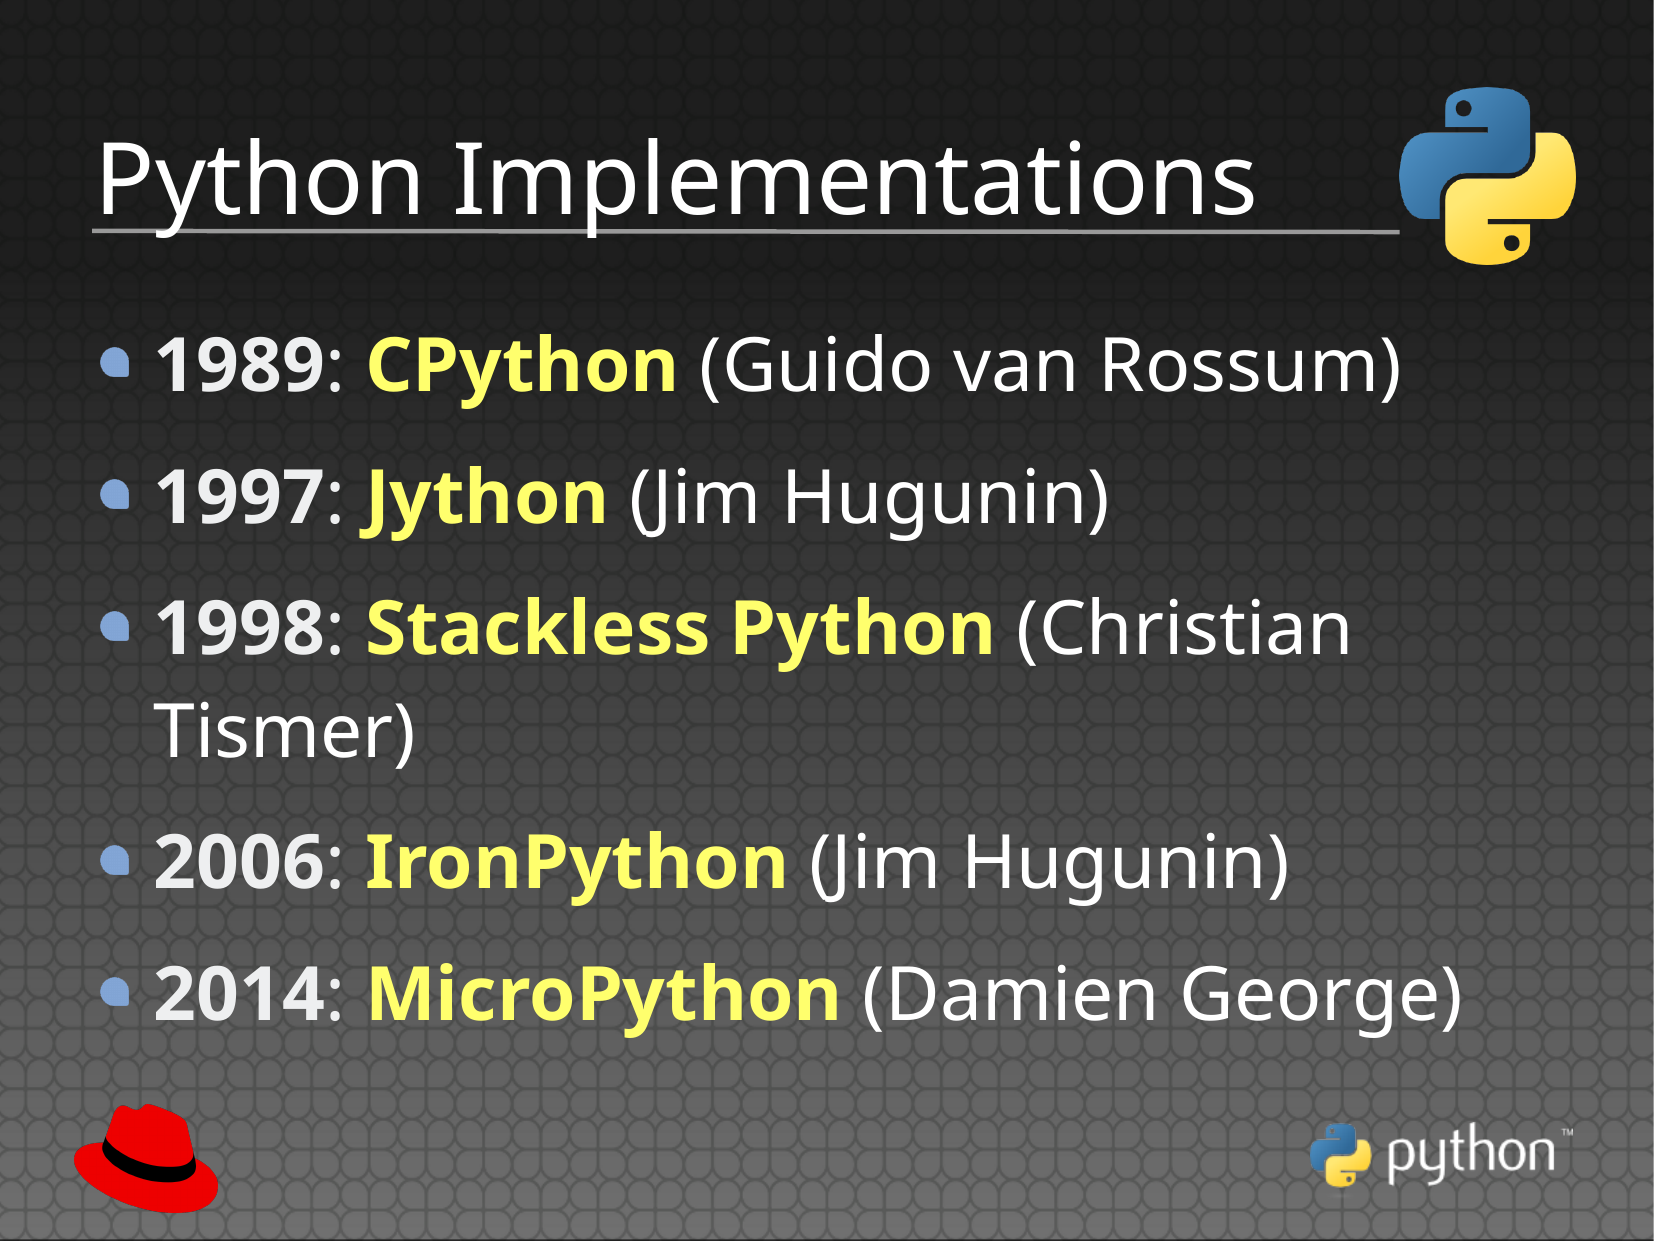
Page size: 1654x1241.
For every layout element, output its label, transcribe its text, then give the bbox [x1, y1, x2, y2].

list 1989: CPython (Guido van Rossum) 1997: Jython (Jim Hugunin) 1998: Stackless Python (Christian Tismer) 2006: IronPython (Jim Hugunin) 2014: MicroPython (Damien George) [82, 311, 1571, 1051]
picture [0, 0, 1654, 1241]
title Python Implementations [94, 100, 1426, 251]
